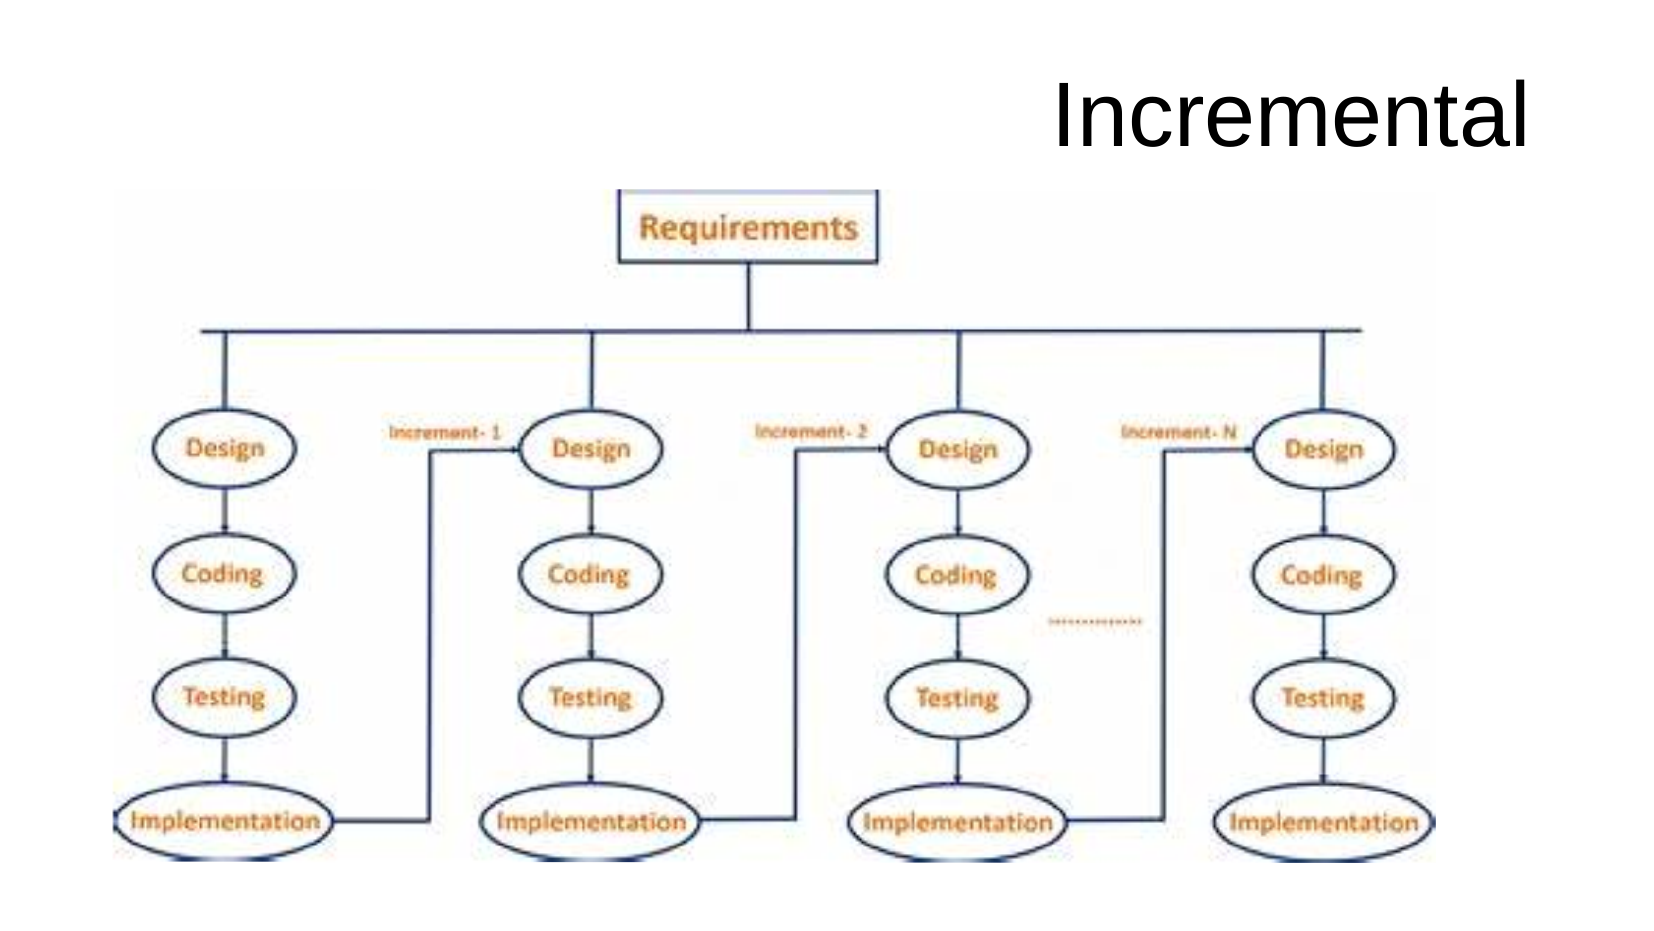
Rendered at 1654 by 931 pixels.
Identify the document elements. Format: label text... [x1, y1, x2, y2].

picture [112, 187, 1436, 863]
title Incremental [1012, 37, 1571, 193]
